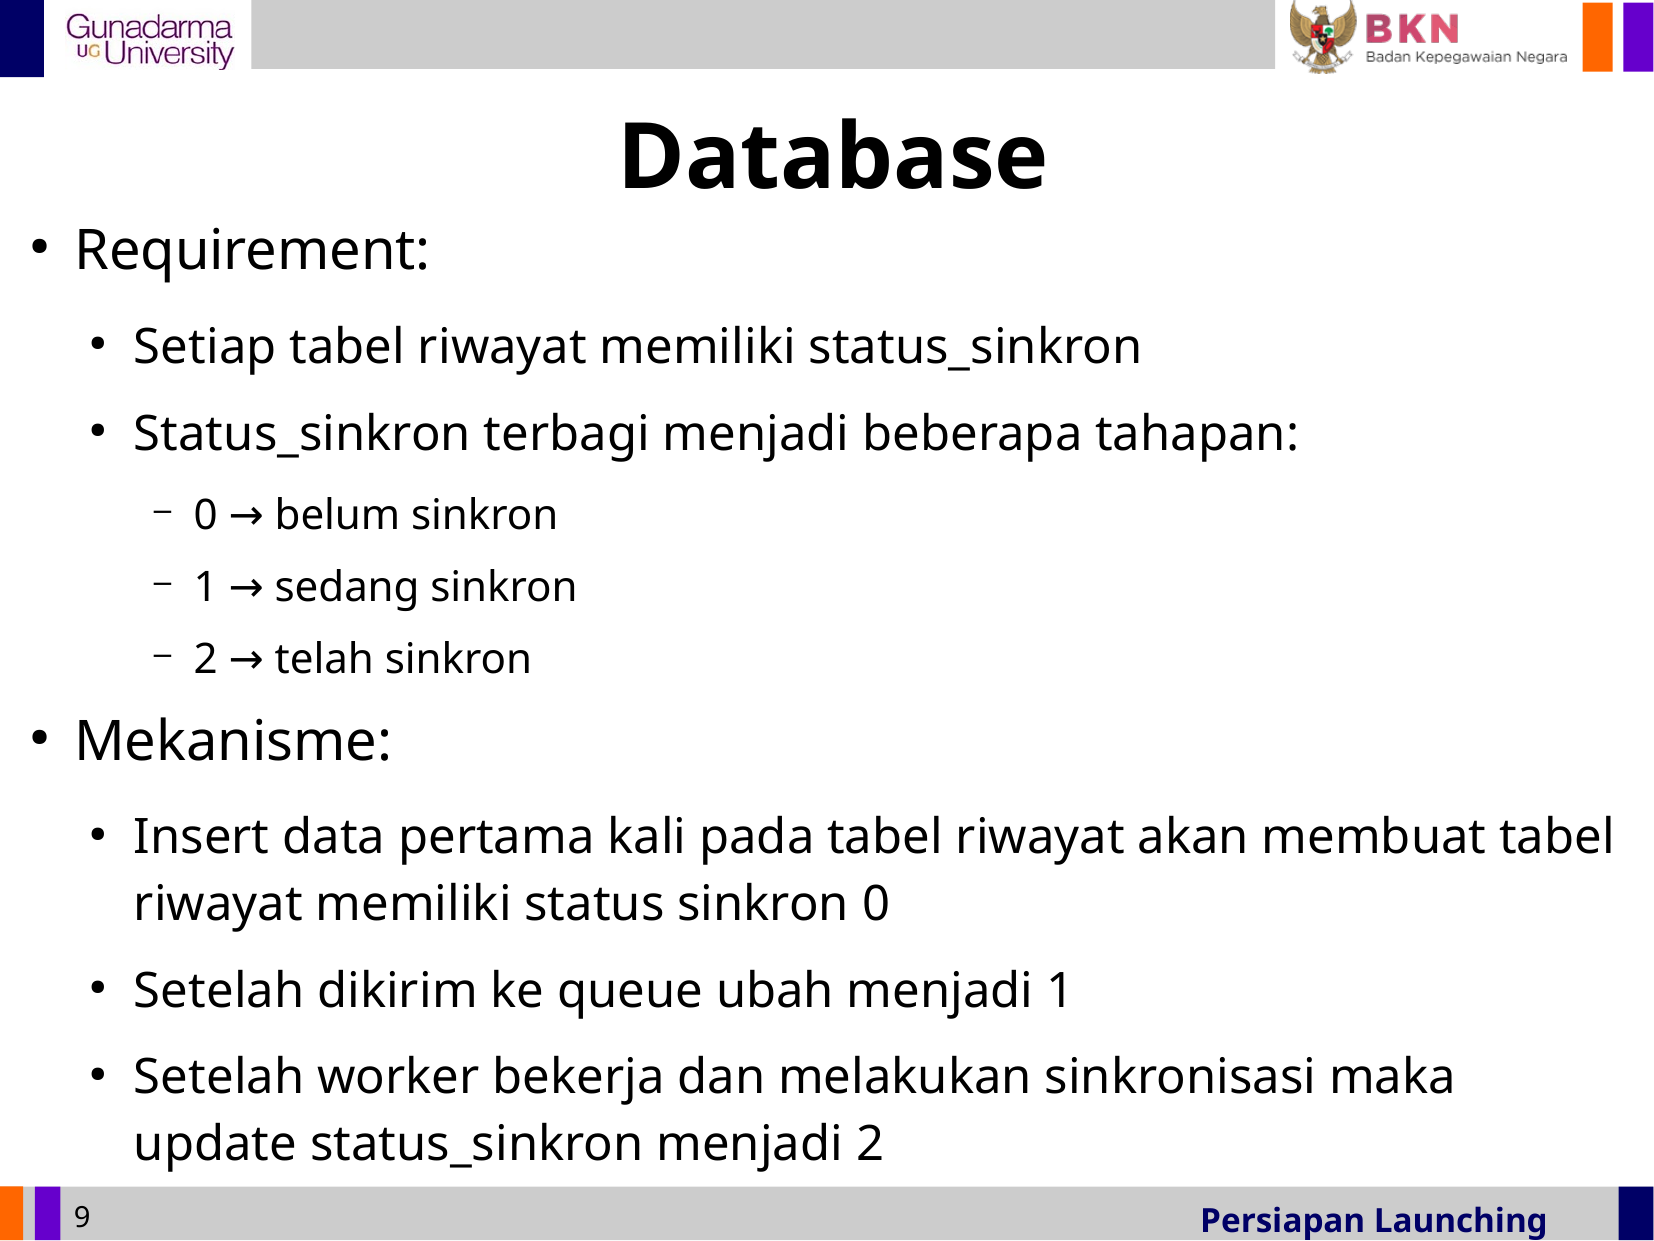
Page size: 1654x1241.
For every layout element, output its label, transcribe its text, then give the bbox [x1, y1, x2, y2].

title Database [77, 90, 1591, 210]
picture [65, 0, 235, 70]
list Requirement: Setiap tabel riwayat memiliki status_sinkron Status_sinkron terbagi menjadi beberapa tahapan: 0 → belum sinkron 1 → sedang sinkron 2 → telah sinkron Mekanisme: Insert data pertama kali pada tabel riwayat akan membuat tabel riwayat memiliki status sinkron 0 Setelah dikirim ke queue ubah menjadi 1 Setelah worker bekerja dan melakukan sinkronisasi maka update status_sinkron menjadi 2 [14, 210, 1630, 1176]
picture [1290, 0, 1567, 74]
